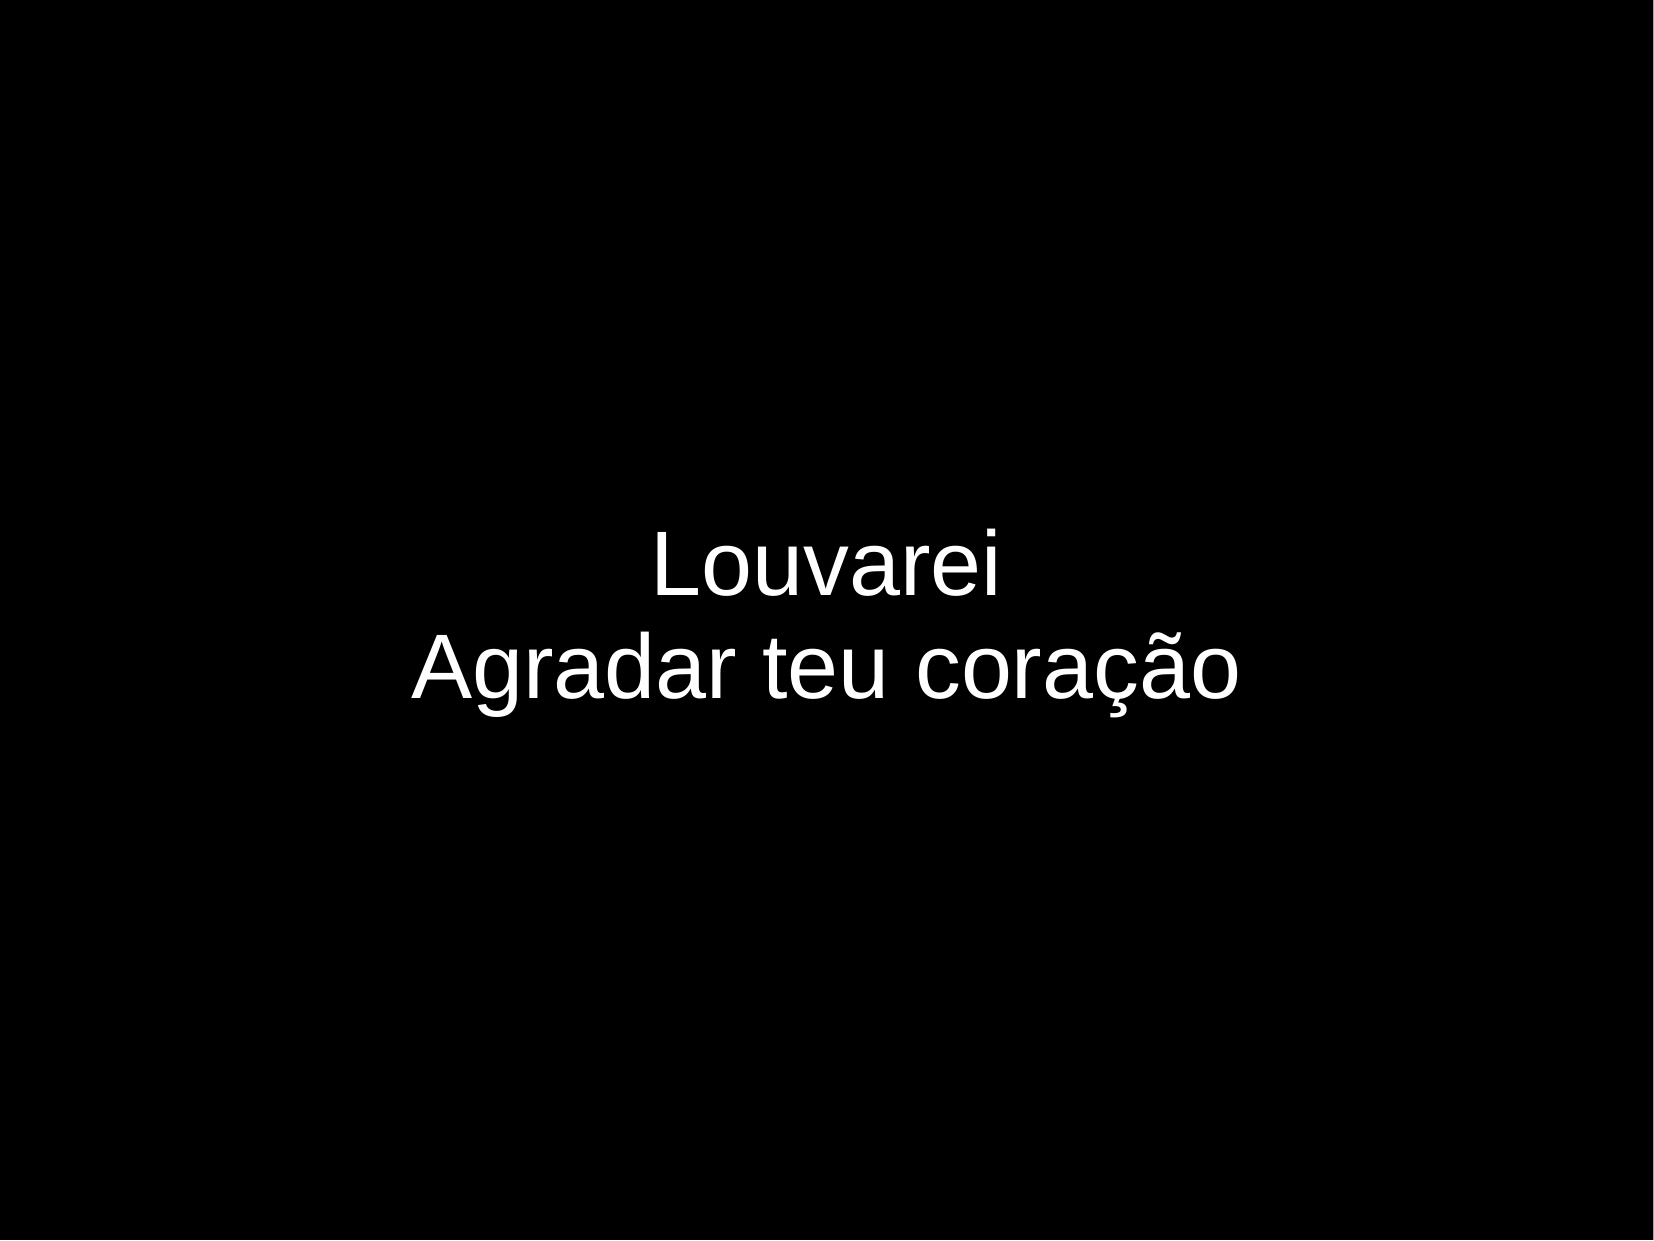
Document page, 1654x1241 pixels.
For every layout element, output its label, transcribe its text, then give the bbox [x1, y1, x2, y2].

subtitle Louvarei Agradar teu coração [82, 49, 1571, 1182]
